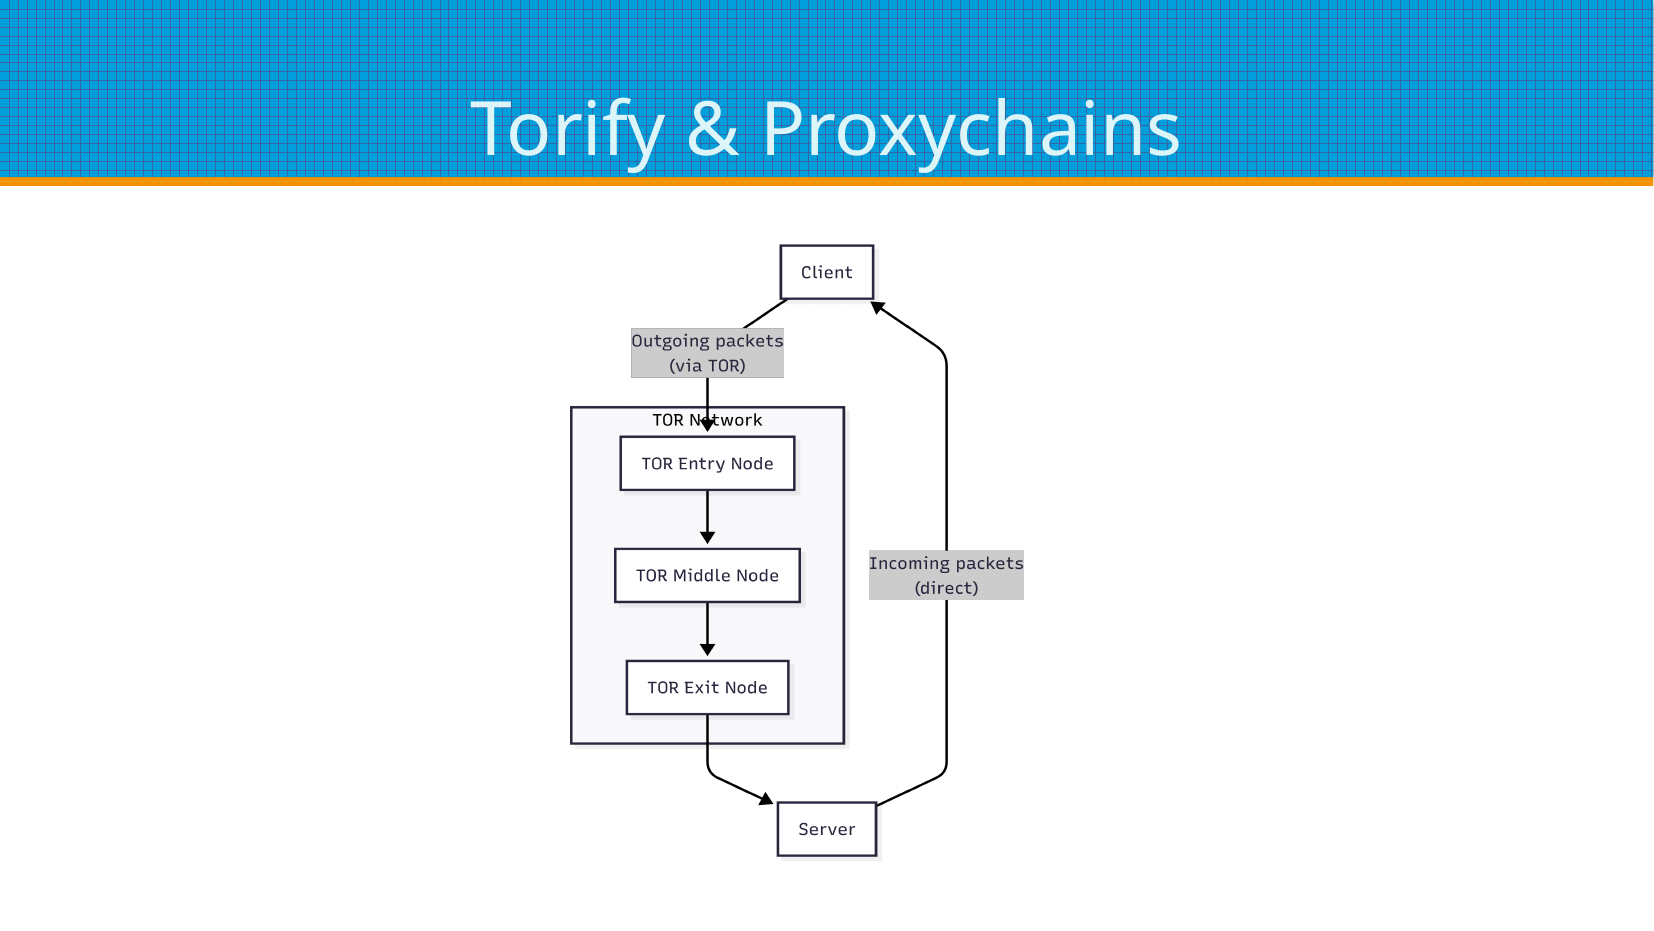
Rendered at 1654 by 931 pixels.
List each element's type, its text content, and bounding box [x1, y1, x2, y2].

title Torify & Proxychains [82, 14, 1571, 178]
picture [561, 236, 1034, 865]
